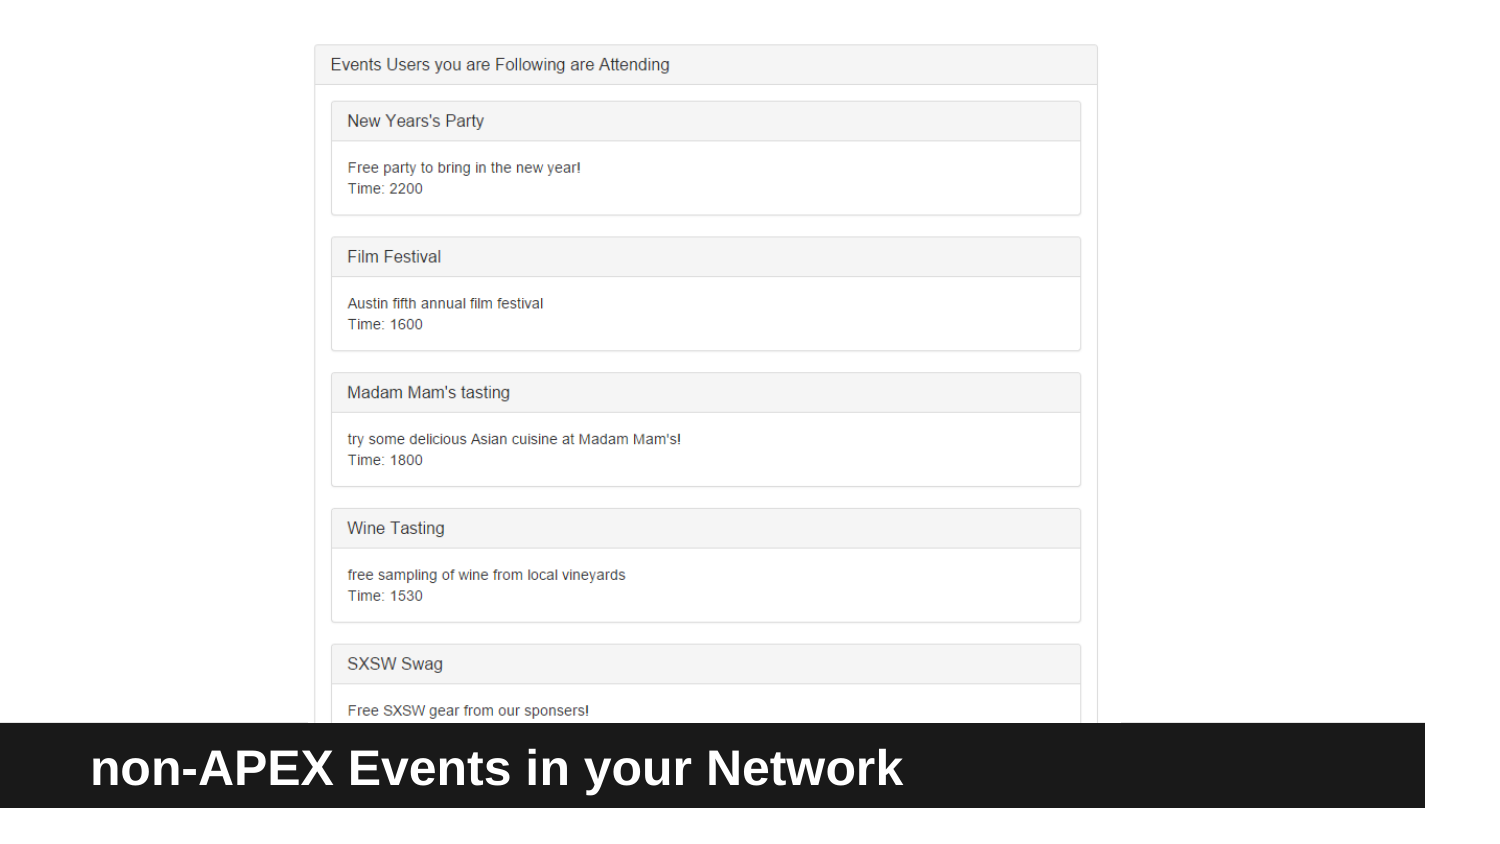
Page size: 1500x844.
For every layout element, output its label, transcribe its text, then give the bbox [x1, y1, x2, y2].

list non-APEX Events in your Network [75, 722, 1425, 808]
picture [308, 37, 1121, 723]
